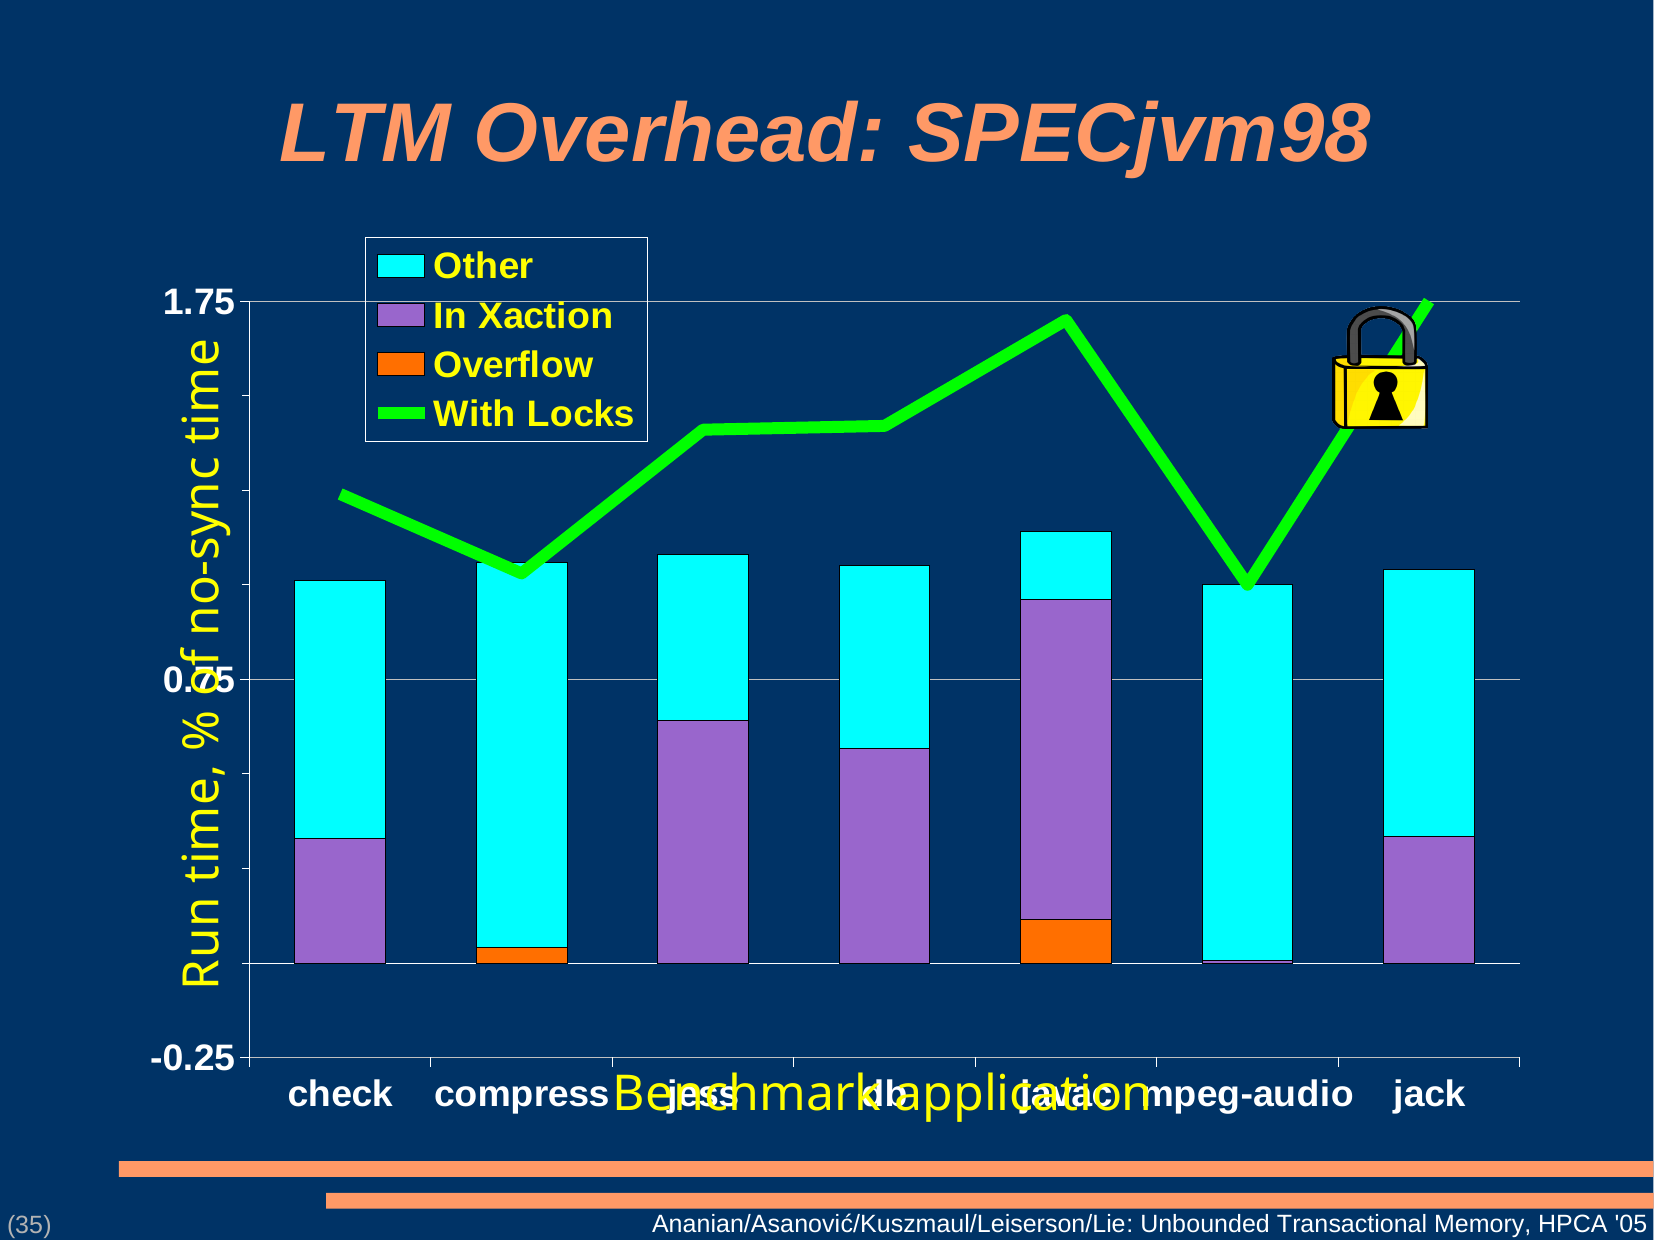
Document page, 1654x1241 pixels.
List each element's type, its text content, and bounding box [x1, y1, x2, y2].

chart [121, 237, 1561, 1139]
title LTM Overhead: SPECjvm98 [51, 28, 1600, 236]
picture [1332, 306, 1428, 430]
